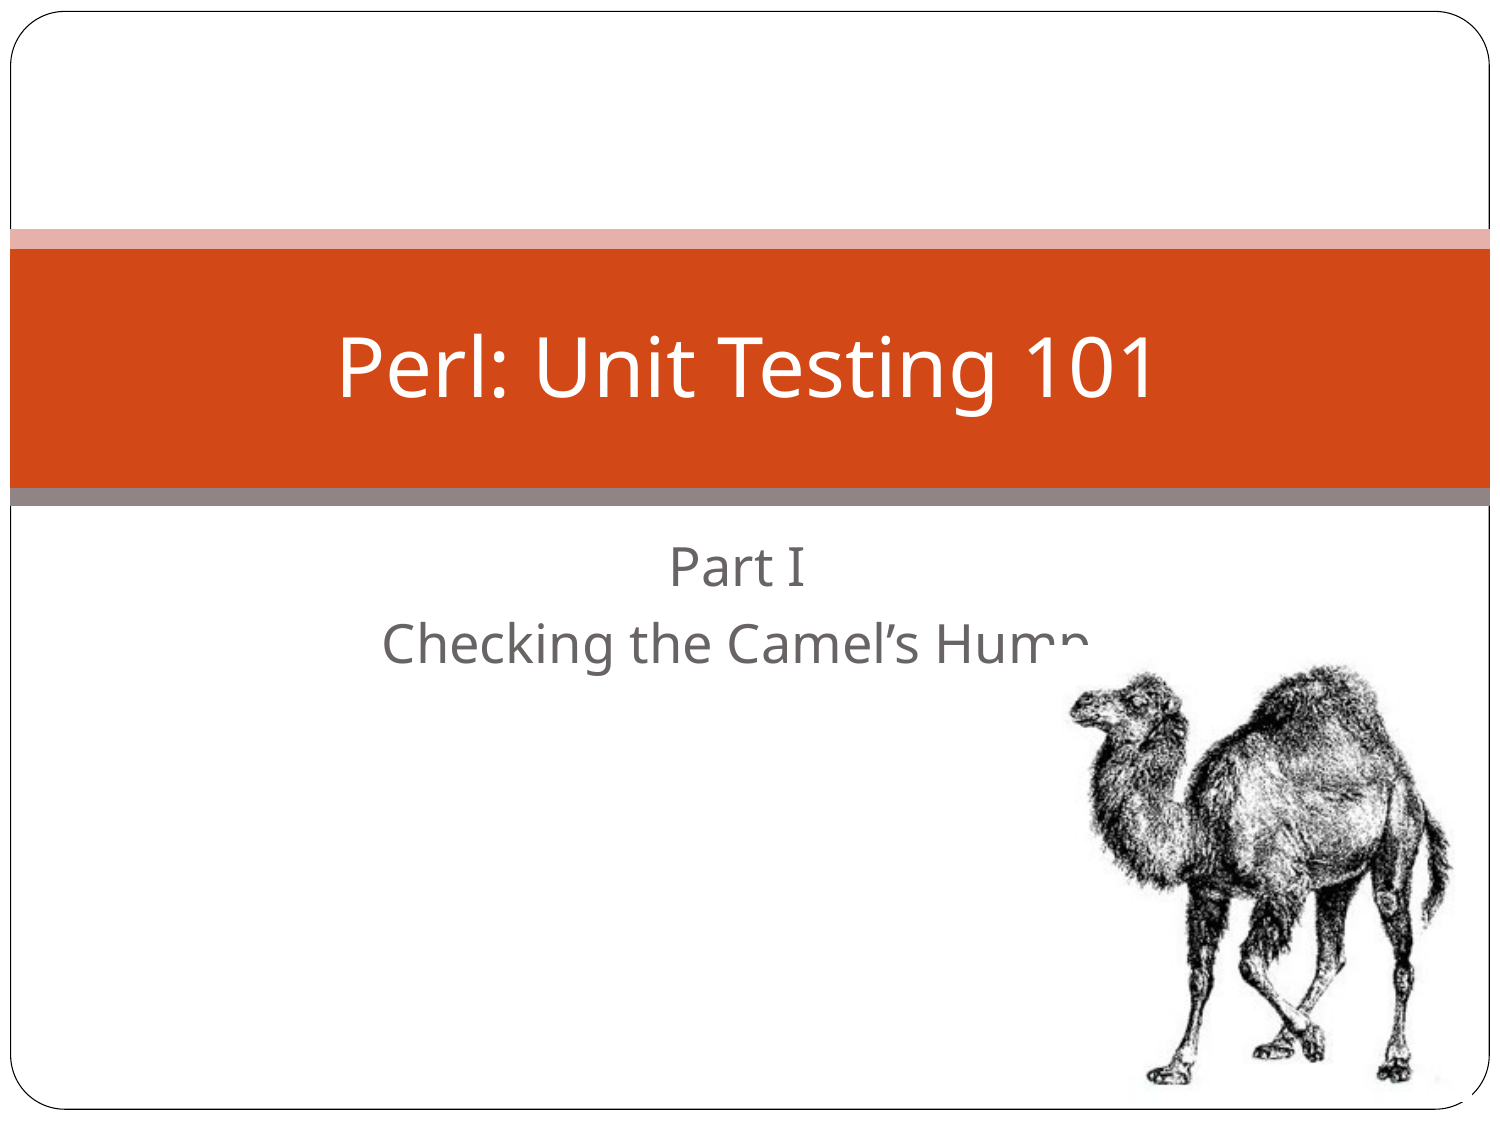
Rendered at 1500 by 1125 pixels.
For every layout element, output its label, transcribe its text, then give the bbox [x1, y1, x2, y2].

subtitle Part I Checking the Camel’s Hump [212, 525, 1263, 788]
title Perl: Unit Testing 101 [75, 247, 1426, 489]
picture [1049, 645, 1472, 1102]
